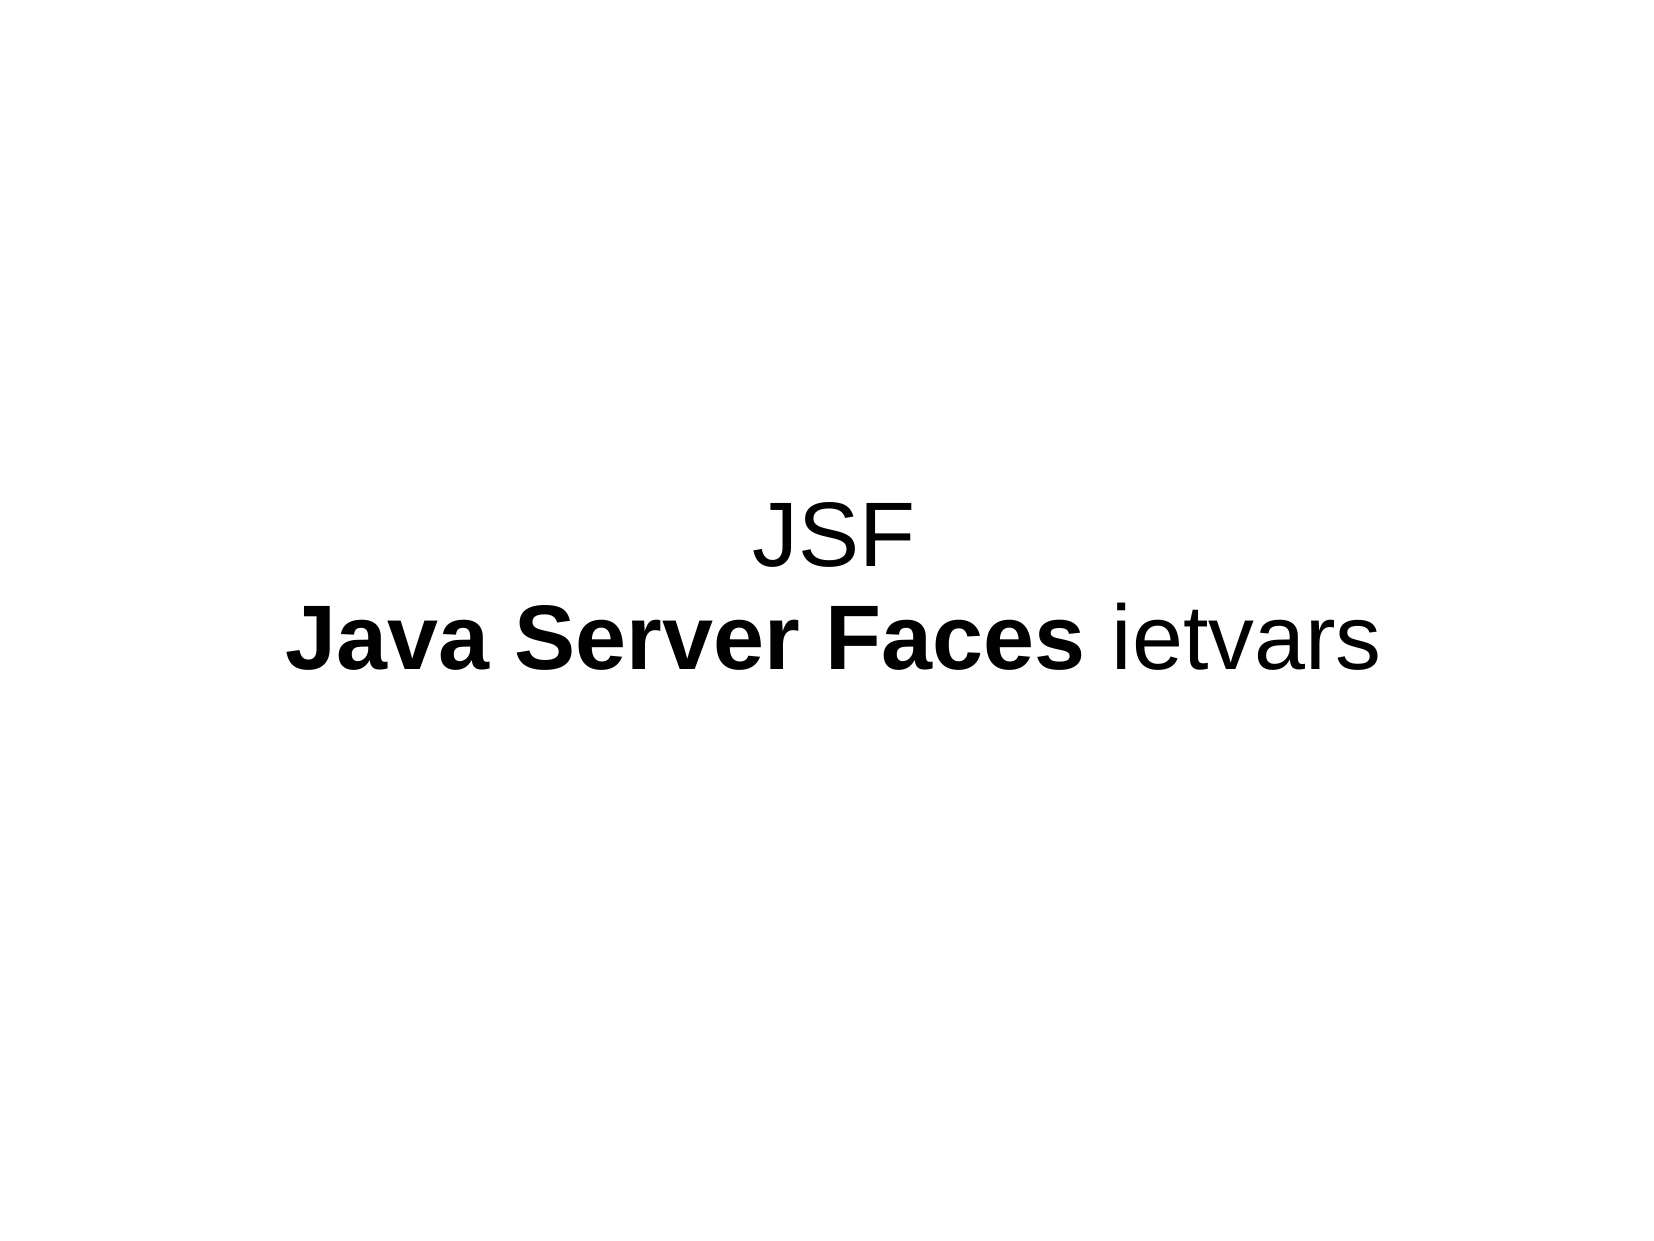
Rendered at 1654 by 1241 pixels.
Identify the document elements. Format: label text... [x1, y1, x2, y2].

title JSF Java Server Faces ietvars [90, 482, 1579, 691]
